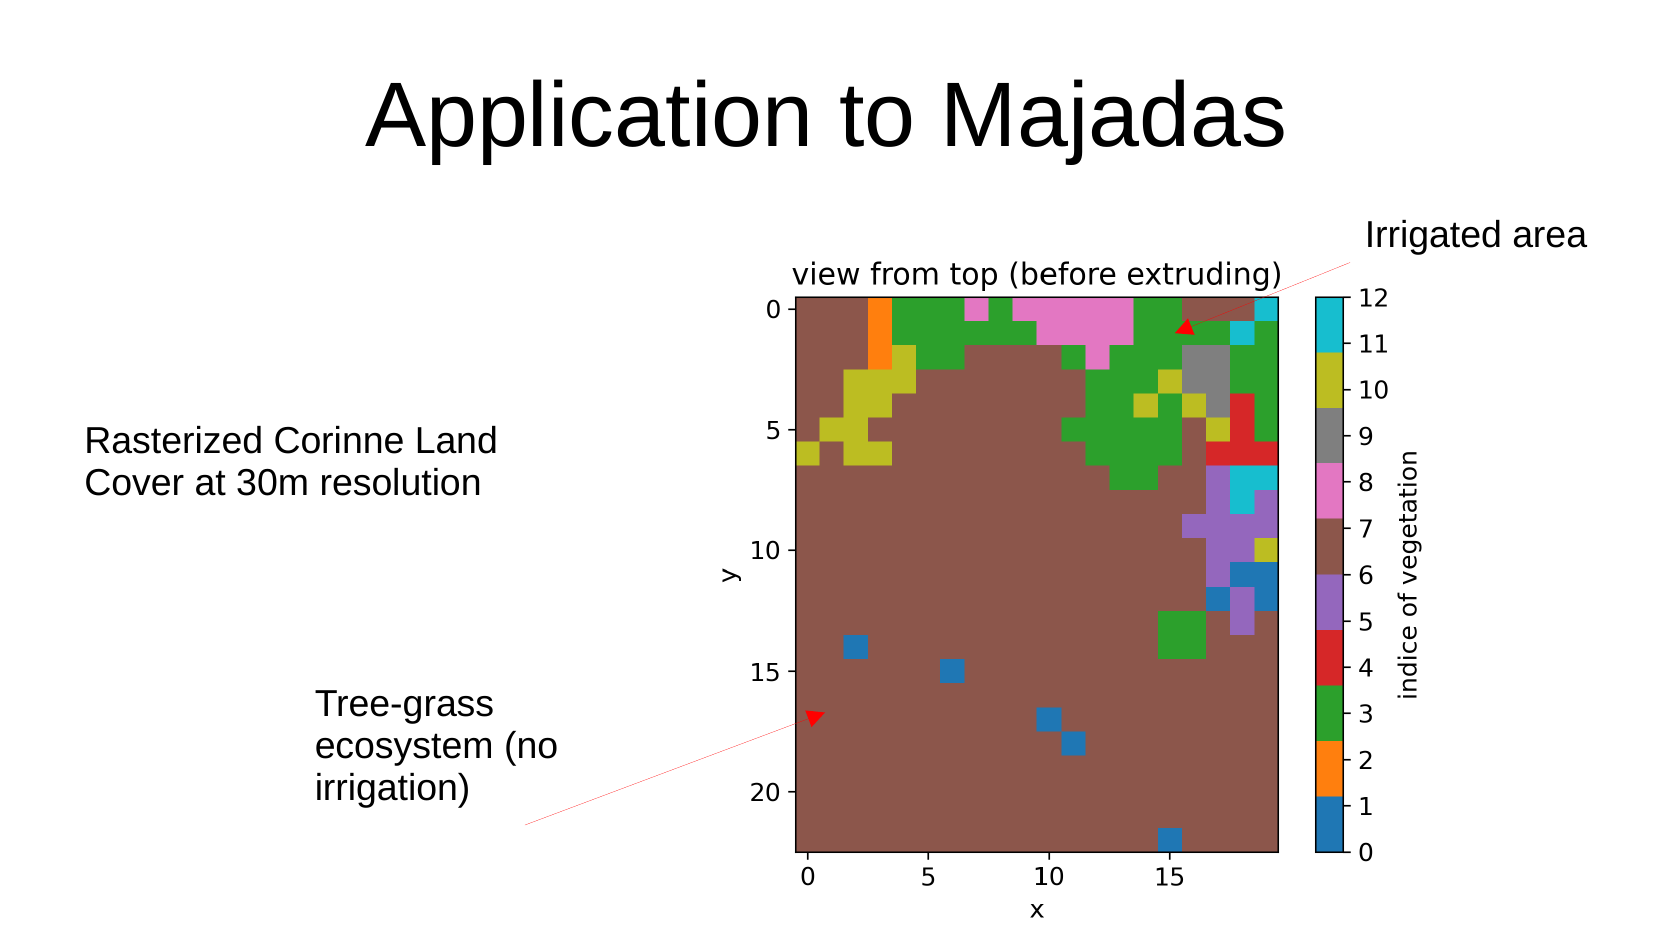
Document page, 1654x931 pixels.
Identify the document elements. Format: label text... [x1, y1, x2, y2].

title Application to Majadas [82, 37, 1571, 193]
text_box Irrigated area [1350, 205, 1654, 263]
picture [562, 210, 1523, 931]
text_box Rasterized Corinne Land Cover at 30m resolution [69, 412, 563, 554]
text_box Tree-grass ecosystem (no irrigation) [300, 675, 664, 816]
